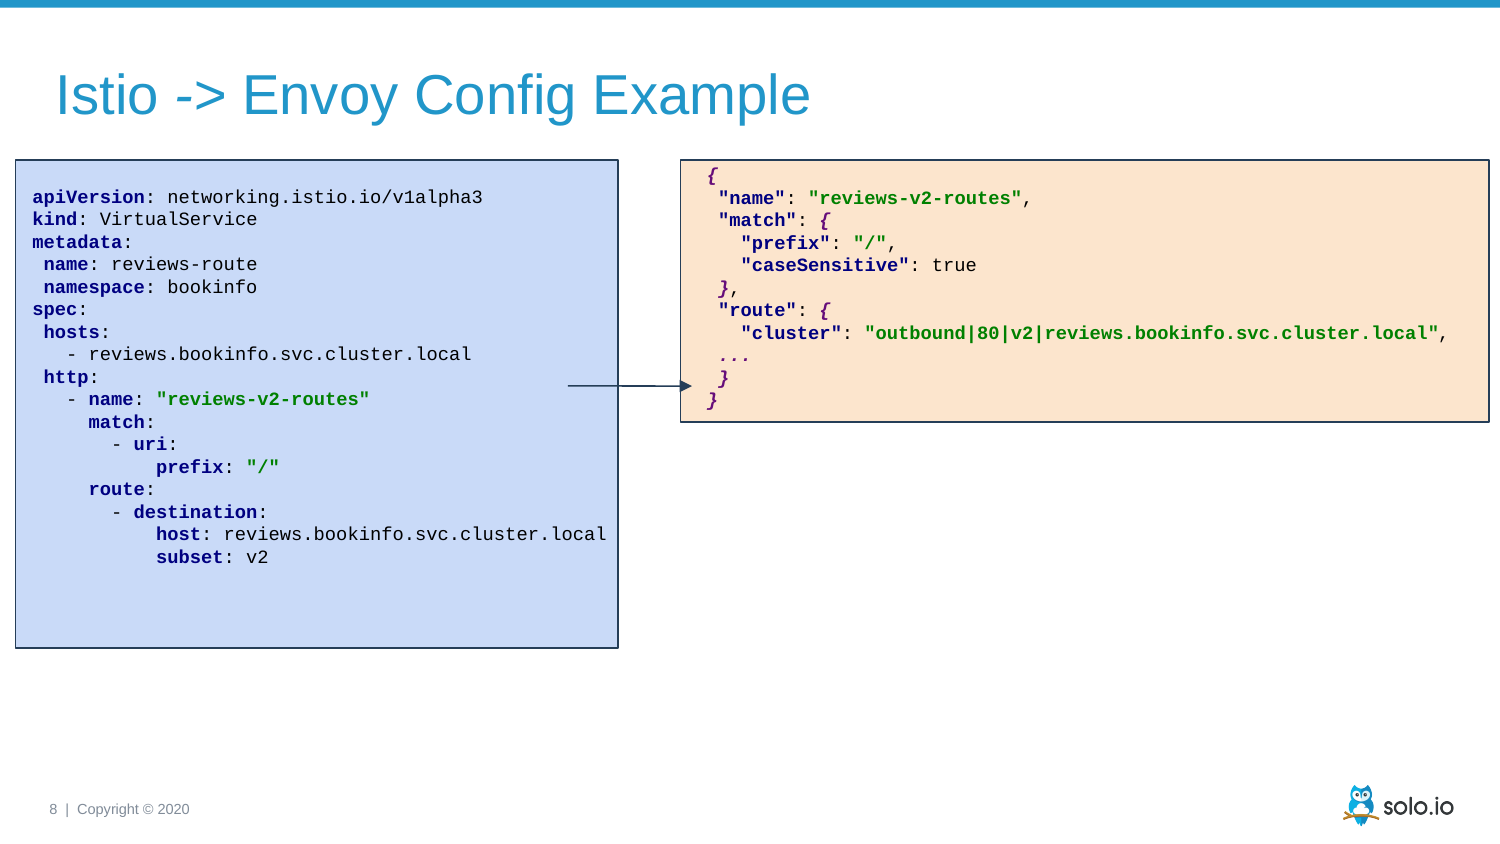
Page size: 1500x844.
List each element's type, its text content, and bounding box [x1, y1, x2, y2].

title Istio -> Envoy Config Example [44, 44, 1457, 149]
text_box [15, 160, 619, 648]
picture [1338, 783, 1457, 827]
text_box [680, 160, 1489, 422]
text_box { "name": "reviews-v2-routes", "match": { "prefix": "/", "caseSensitive": true }, "route": { "cluster": "outbound|80|v2|reviews.bookinfo.svc.cluster.local", ... } } [691, 148, 1500, 254]
text_box apiVersion: networking.istio.io/v1alpha3 kind: VirtualService metadata: name: reviews-route namespace: bookinfo spec: hosts: - reviews.bookinfo.svc.cluster.local http: - name: "reviews-v2-routes" match: - uri: prefix: "/" route: - destination: host: reviews.bookinfo.svc.cluster.local subset: v2 [17, 169, 681, 844]
